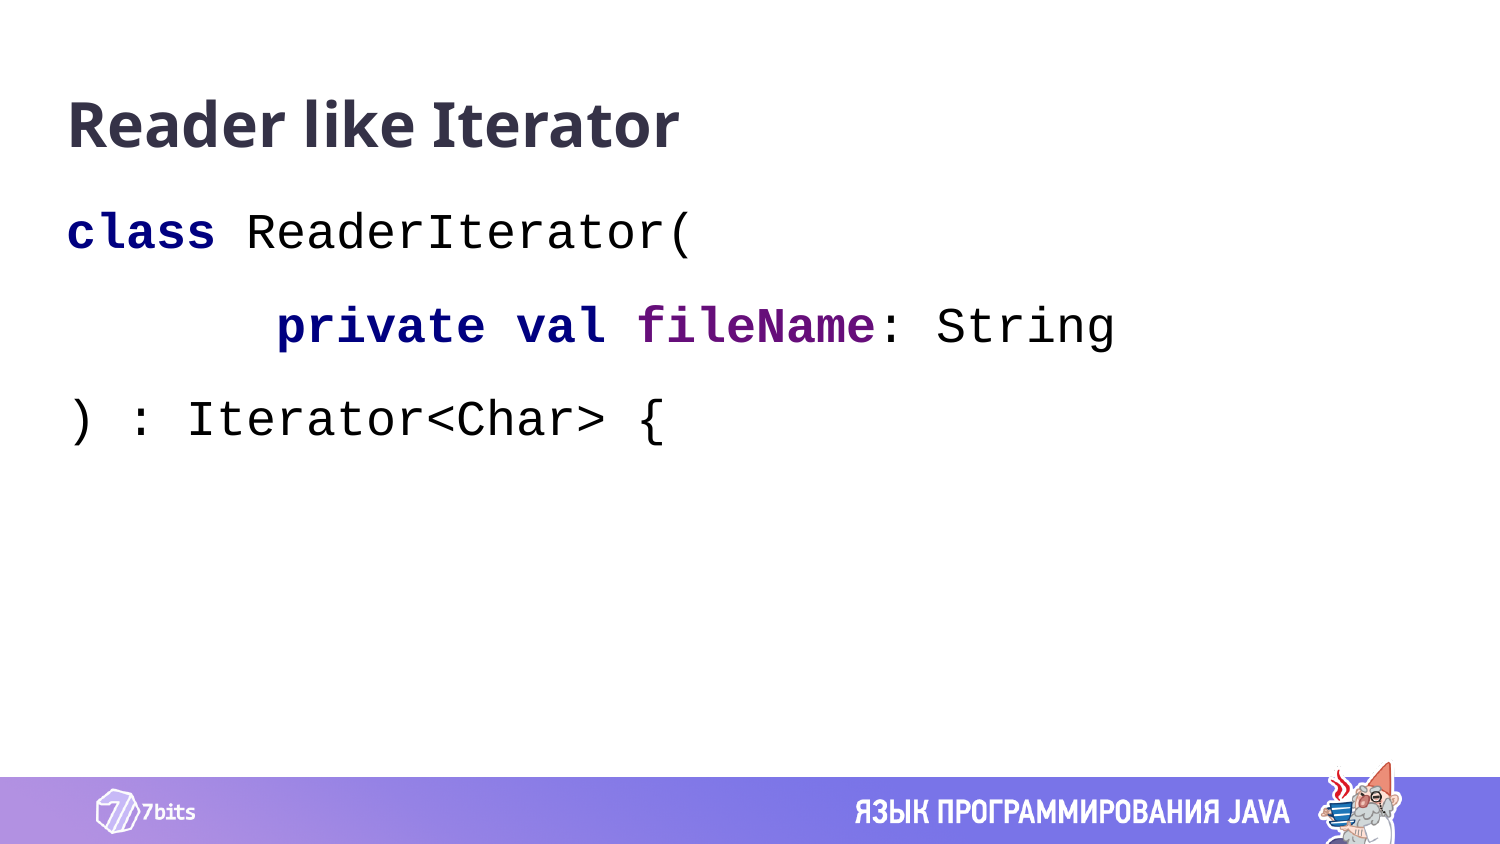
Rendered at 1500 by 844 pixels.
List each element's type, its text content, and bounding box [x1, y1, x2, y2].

list class ReaderIterator( private val fileName: String ) : Iterator<Char> { [51, 184, 1449, 745]
picture [0, 717, 1500, 844]
title Reader like Iterator [51, 69, 1449, 164]
